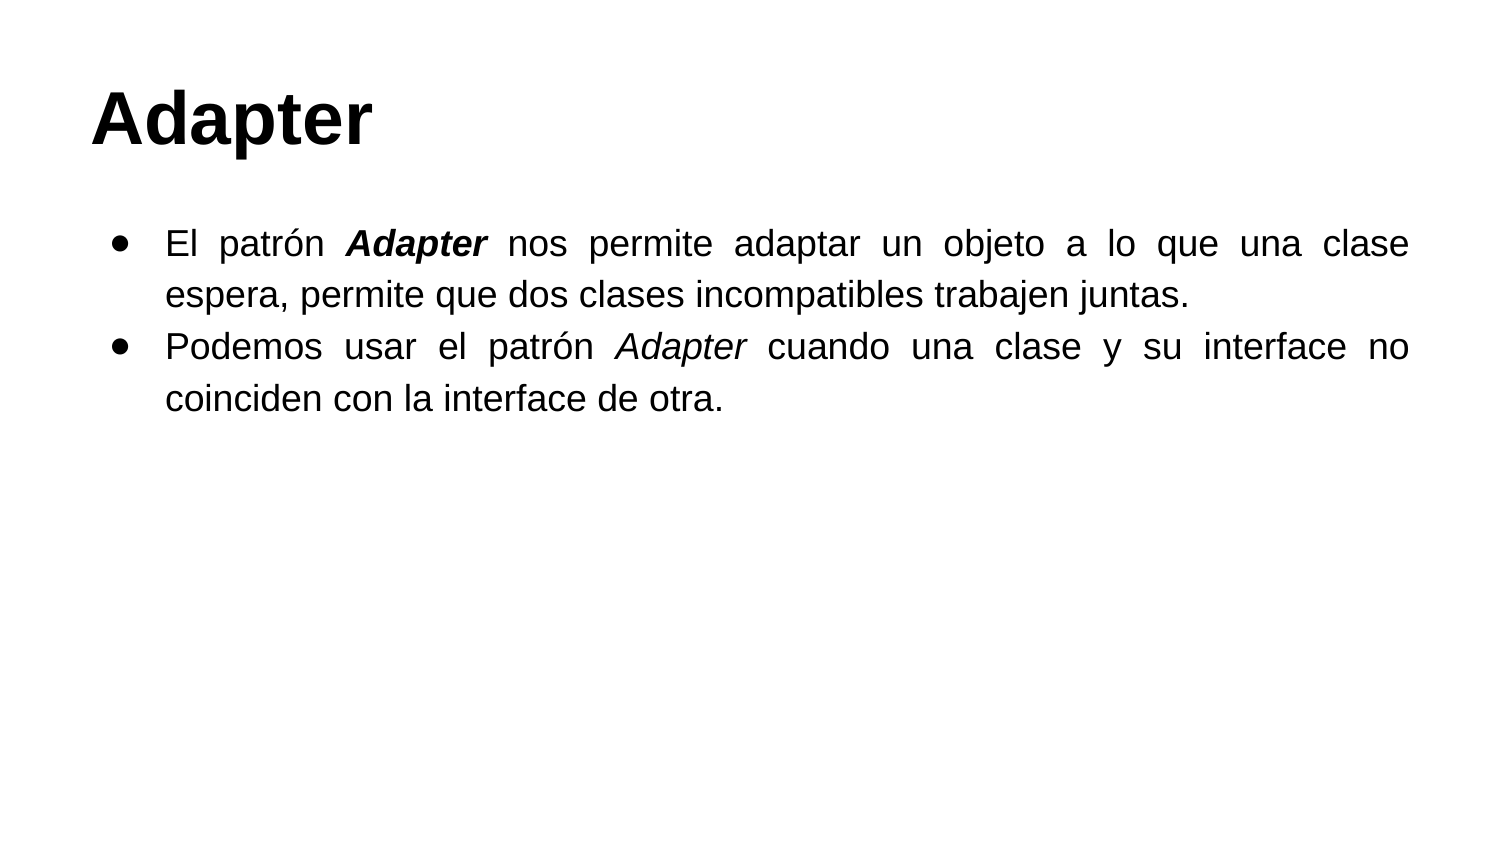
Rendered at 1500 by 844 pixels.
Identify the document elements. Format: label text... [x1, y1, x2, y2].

title Adapter [75, 33, 1425, 175]
list El patrón Adapter nos permite adaptar un objeto a lo que una clase espera, permite que dos clases incompatibles trabajen juntas. Podemos usar el patrón Adapter cuando una clase y su interface no coinciden con la interface de otra. [75, 196, 1425, 808]
